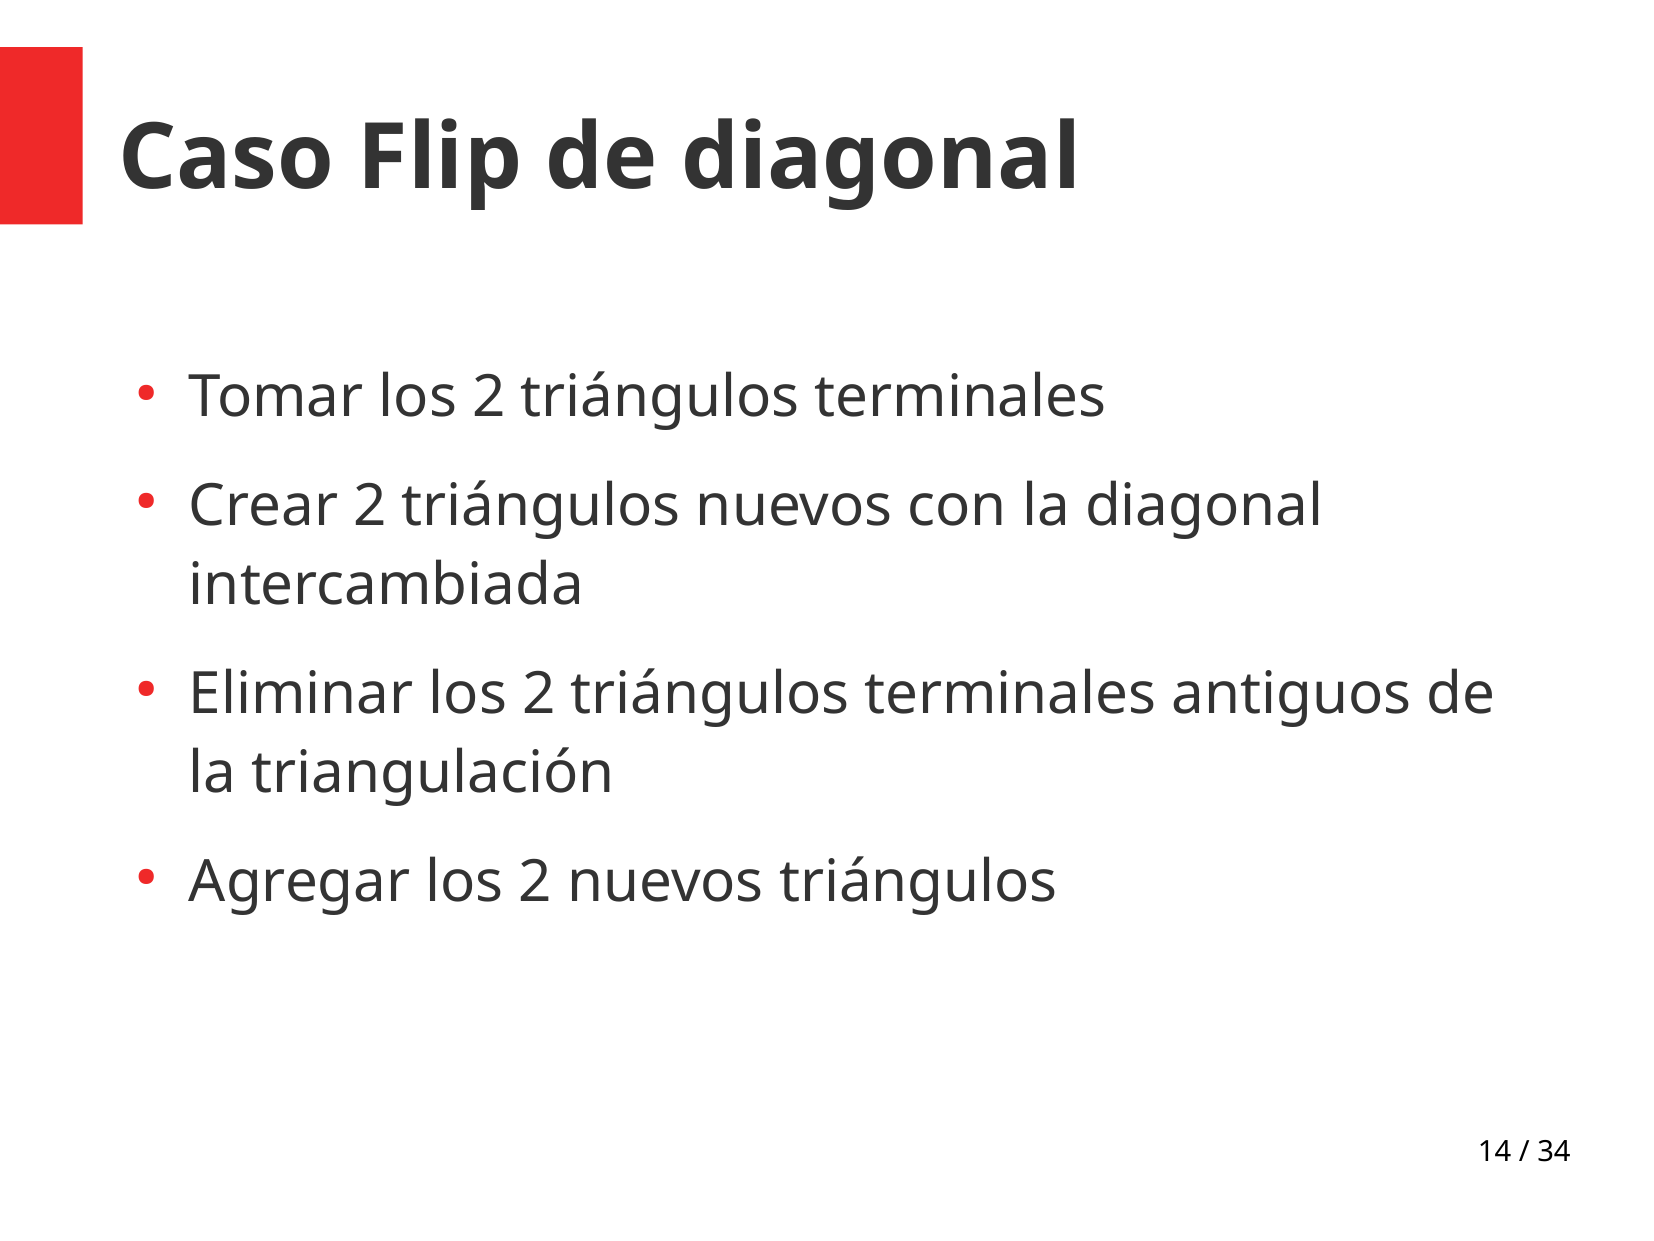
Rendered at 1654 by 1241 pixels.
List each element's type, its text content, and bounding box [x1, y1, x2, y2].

title Caso Flip de diagonal [118, 49, 1571, 257]
list Tomar los 2 triángulos terminales Crear 2 triángulos nuevos con la diagonal intercambiada Eliminar los 2 triángulos terminales antiguos de la triangulación Agregar los 2 nuevos triángulos [118, 354, 1536, 1074]
